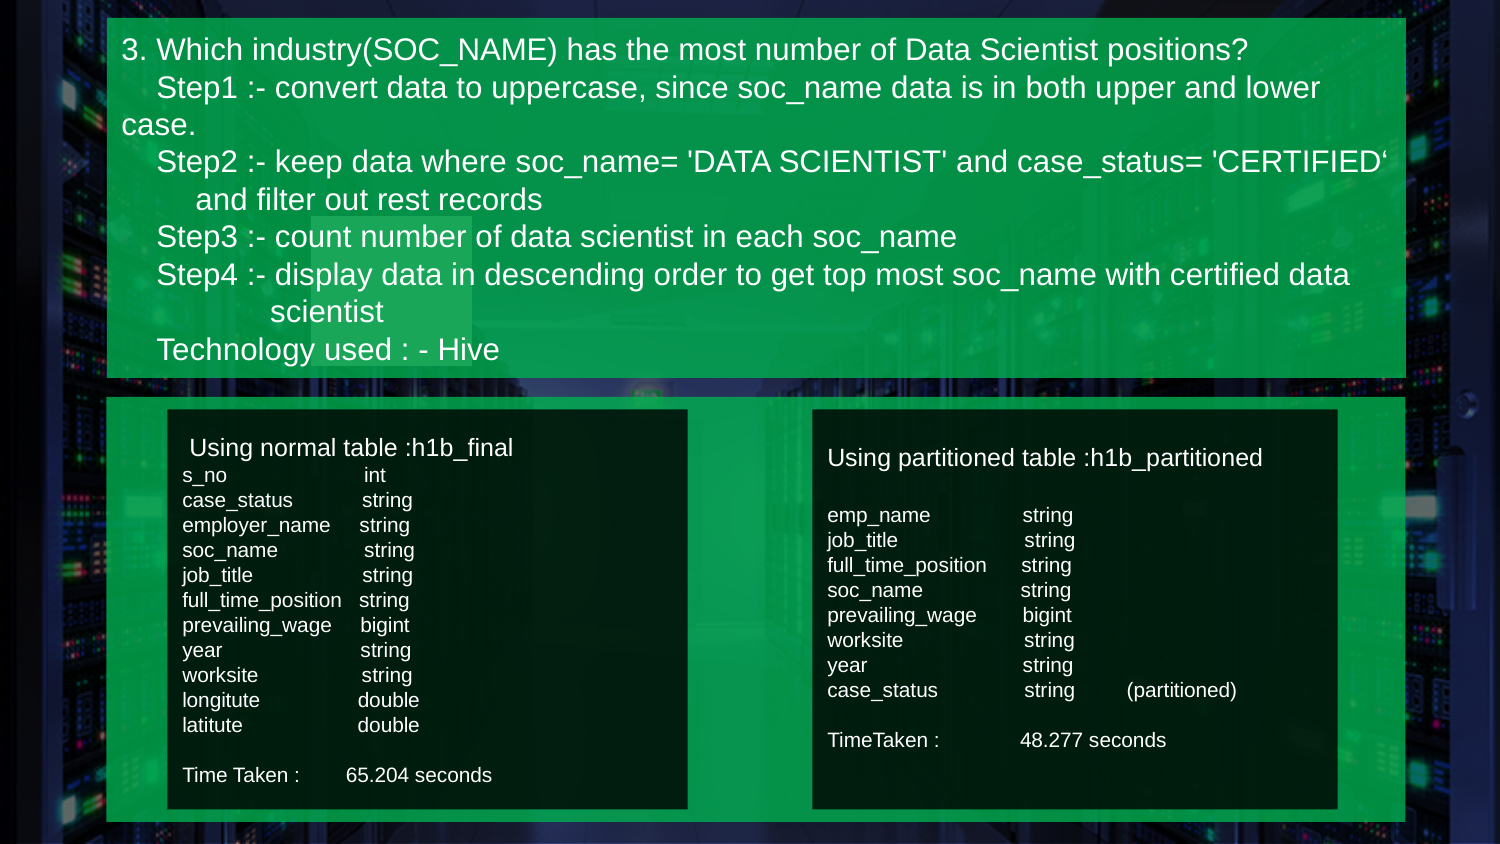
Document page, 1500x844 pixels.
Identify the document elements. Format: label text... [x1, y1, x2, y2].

text_box 3. Which industry(SOC_NAME) has the most number of Data Scientist positions? Step1 :- convert data to uppercase, since soc_name data is in both upper and lower case. Step2 :- keep data where soc_name= 'DATA SCIENTIST' and case_status= 'CERTIFIED‘ and filter out rest records Step3 :- count number of data scientist in each soc_name Step4 :- display data in descending order to get top most soc_name with certified data scientist Technology used : - Hive [107, 18, 1406, 378]
text_box Using partitioned table :h1b_partitioned emp_name string job_title string full_time_position string soc_name string prevailing_wage bigint worksite string year string case_status string (partitioned) TimeTaken : 48.277 seconds [812, 409, 1338, 809]
text_box [0, 0, 1500, 844]
text_box Using normal table :h1b_final s_no int case_status string employer_name string soc_name string job_title string full_time_position string prevailing_wage bigint year string worksite string longitute double latitute double Time Taken : 65.204 seconds [167, 409, 688, 809]
